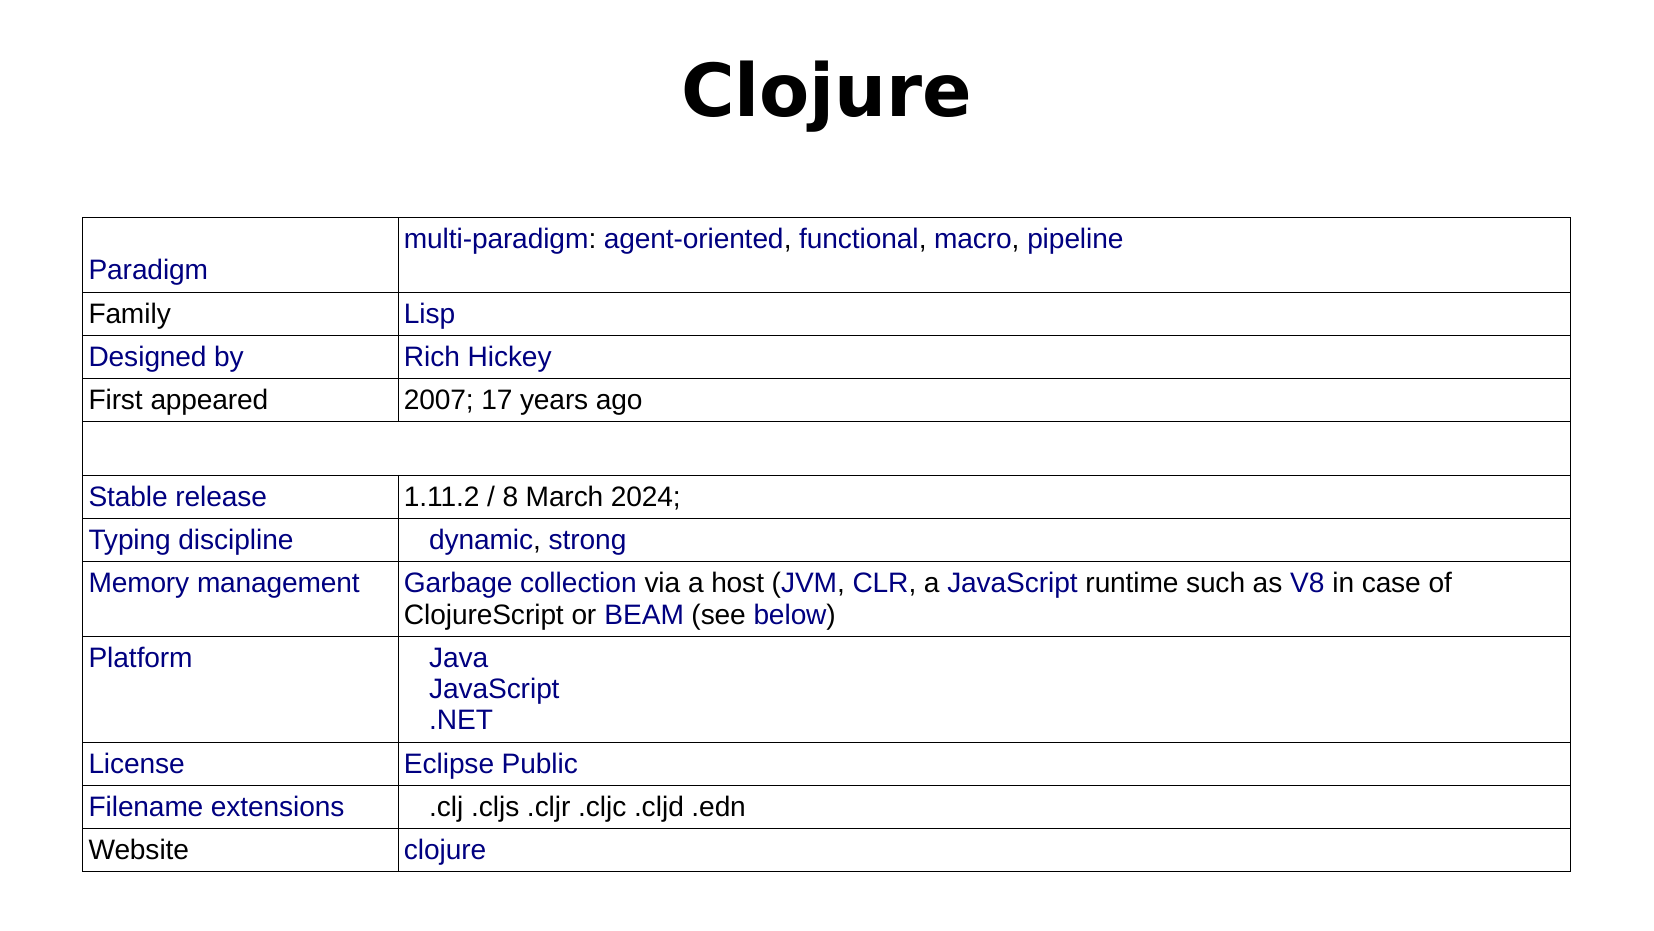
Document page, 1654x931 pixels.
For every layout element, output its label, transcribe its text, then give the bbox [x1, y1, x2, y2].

table_cell clojure [399, 829, 1570, 871]
table_cell Website [83, 829, 398, 871]
table_cell dynamic, strong [399, 519, 1570, 561]
table_cell First appeared [83, 379, 398, 421]
table_cell Platform [83, 637, 398, 742]
table_cell License [83, 743, 398, 785]
table_header multi-paradigm: agent-oriented, functional, macro, pipeline [399, 218, 1570, 292]
table_cell Designed by [83, 336, 398, 378]
table_cell Filename extensions [83, 786, 398, 828]
table_cell 1.11.2 / 8 March 2024; [399, 476, 1570, 518]
title Clojure [82, 37, 1571, 147]
table_cell Typing discipline [83, 519, 398, 561]
table_cell Lisp [399, 293, 1570, 335]
table_cell [83, 422, 1570, 475]
table_cell Java JavaScript .NET [399, 637, 1570, 742]
table_cell 2007; 17 years ago [399, 379, 1570, 421]
table_cell Garbage collection via a host (JVM, CLR, a JavaScript runtime such as V8 in case of ClojureScript or BEAM (see below) [399, 562, 1570, 636]
table_cell Eclipse Public [399, 743, 1570, 785]
table_cell Rich Hickey [399, 336, 1570, 378]
table_cell Family [83, 293, 398, 335]
table_header Paradigm [83, 218, 398, 292]
table_cell Stable release [83, 476, 398, 518]
table_cell Memory management [83, 562, 398, 636]
table_cell .clj .cljs .cljr .cljc .cljd .edn [399, 786, 1570, 828]
